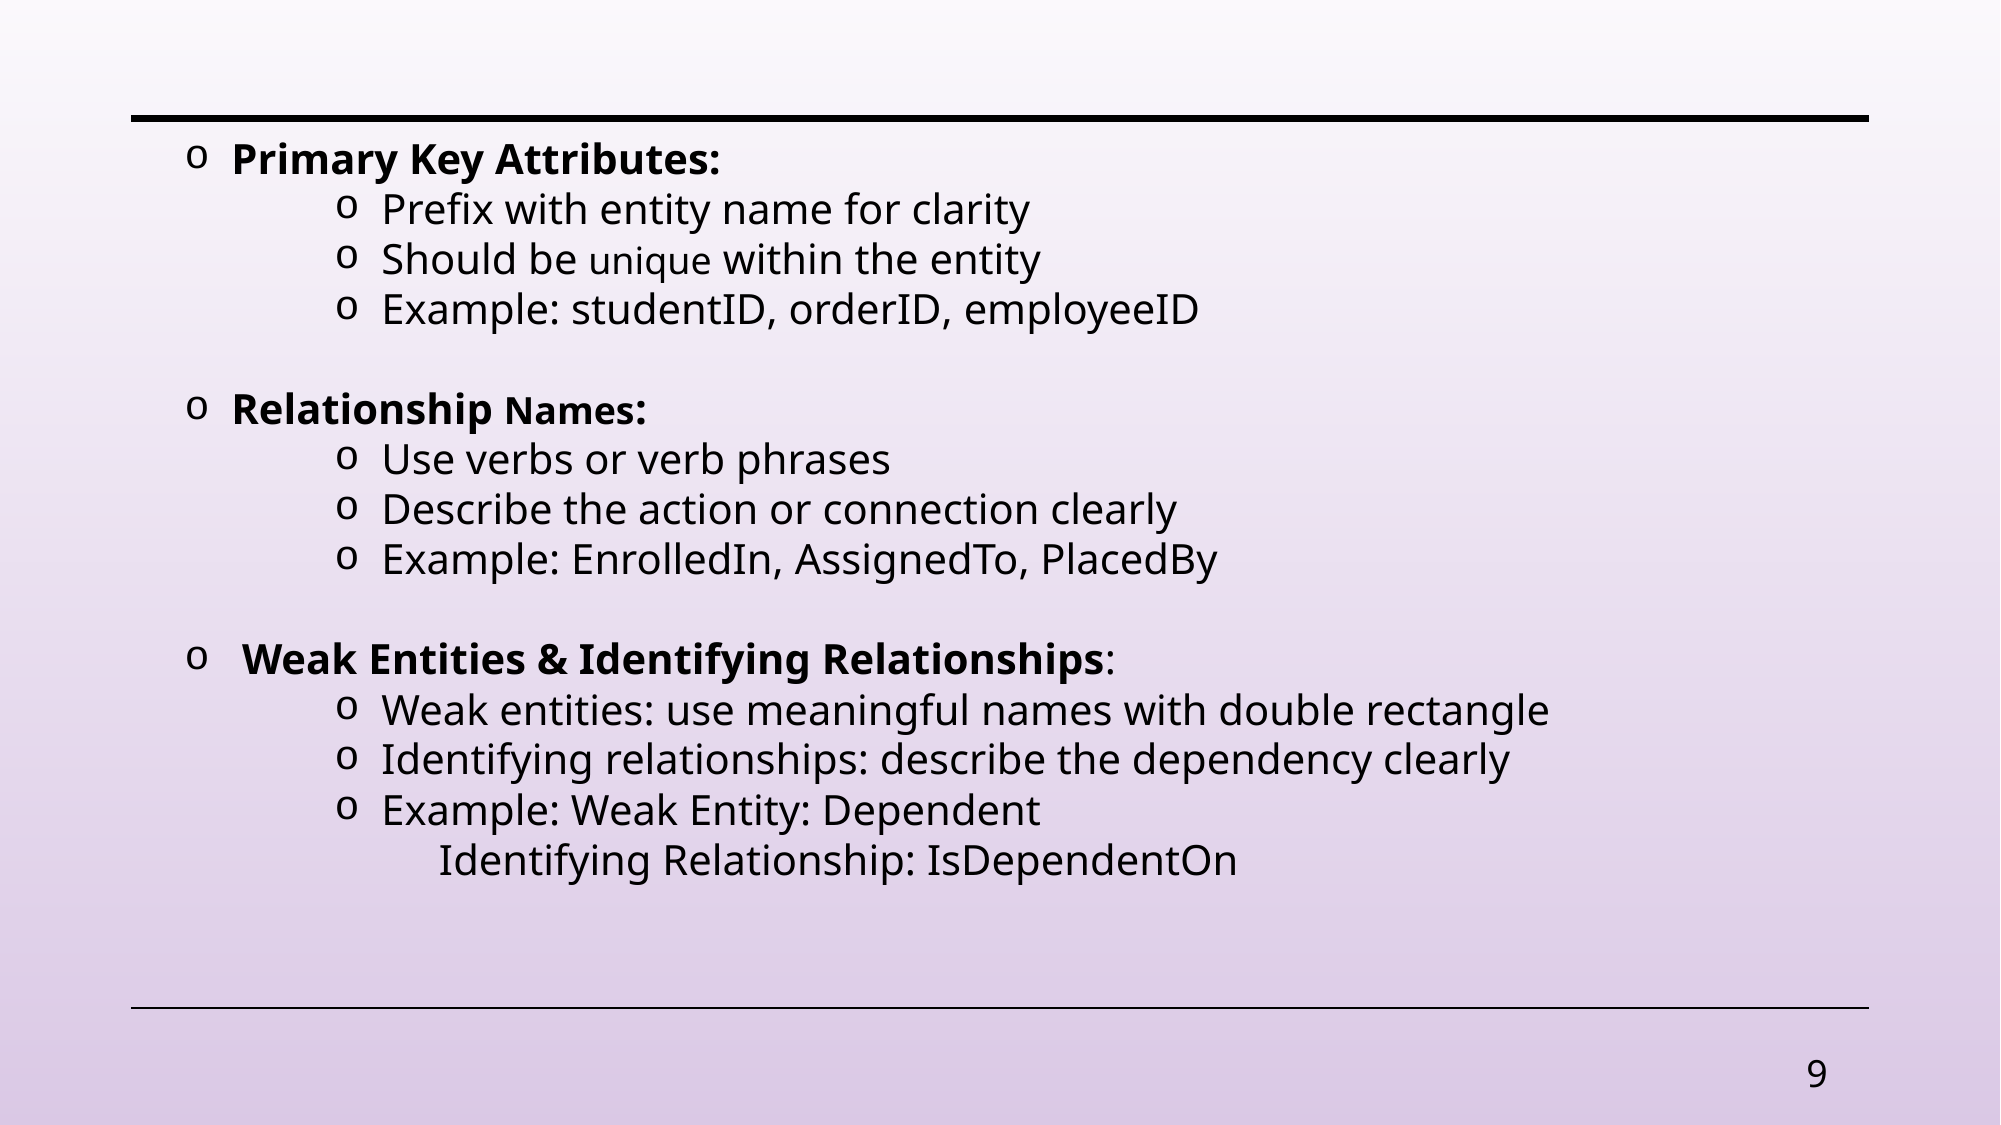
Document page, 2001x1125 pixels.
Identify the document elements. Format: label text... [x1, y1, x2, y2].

text_box [1791, 1042, 1902, 1103]
text_box Primary Key Attributes: Prefix with entity name for clarity Should be unique within the entity Example: studentID, orderID, employeeID Relationship Names: Use verbs or verb phrases Describe the action or connection clearly Example: EnrolledIn, AssignedTo, PlacedBy Weak Entities & Identifying Relationships: Weak entities: use meaningful names with double rectangle Identifying relationships: describe the dependency clearly Example: Weak Entity: Dependent Identifying Relationship: IsDependentOn [169, 125, 1879, 949]
